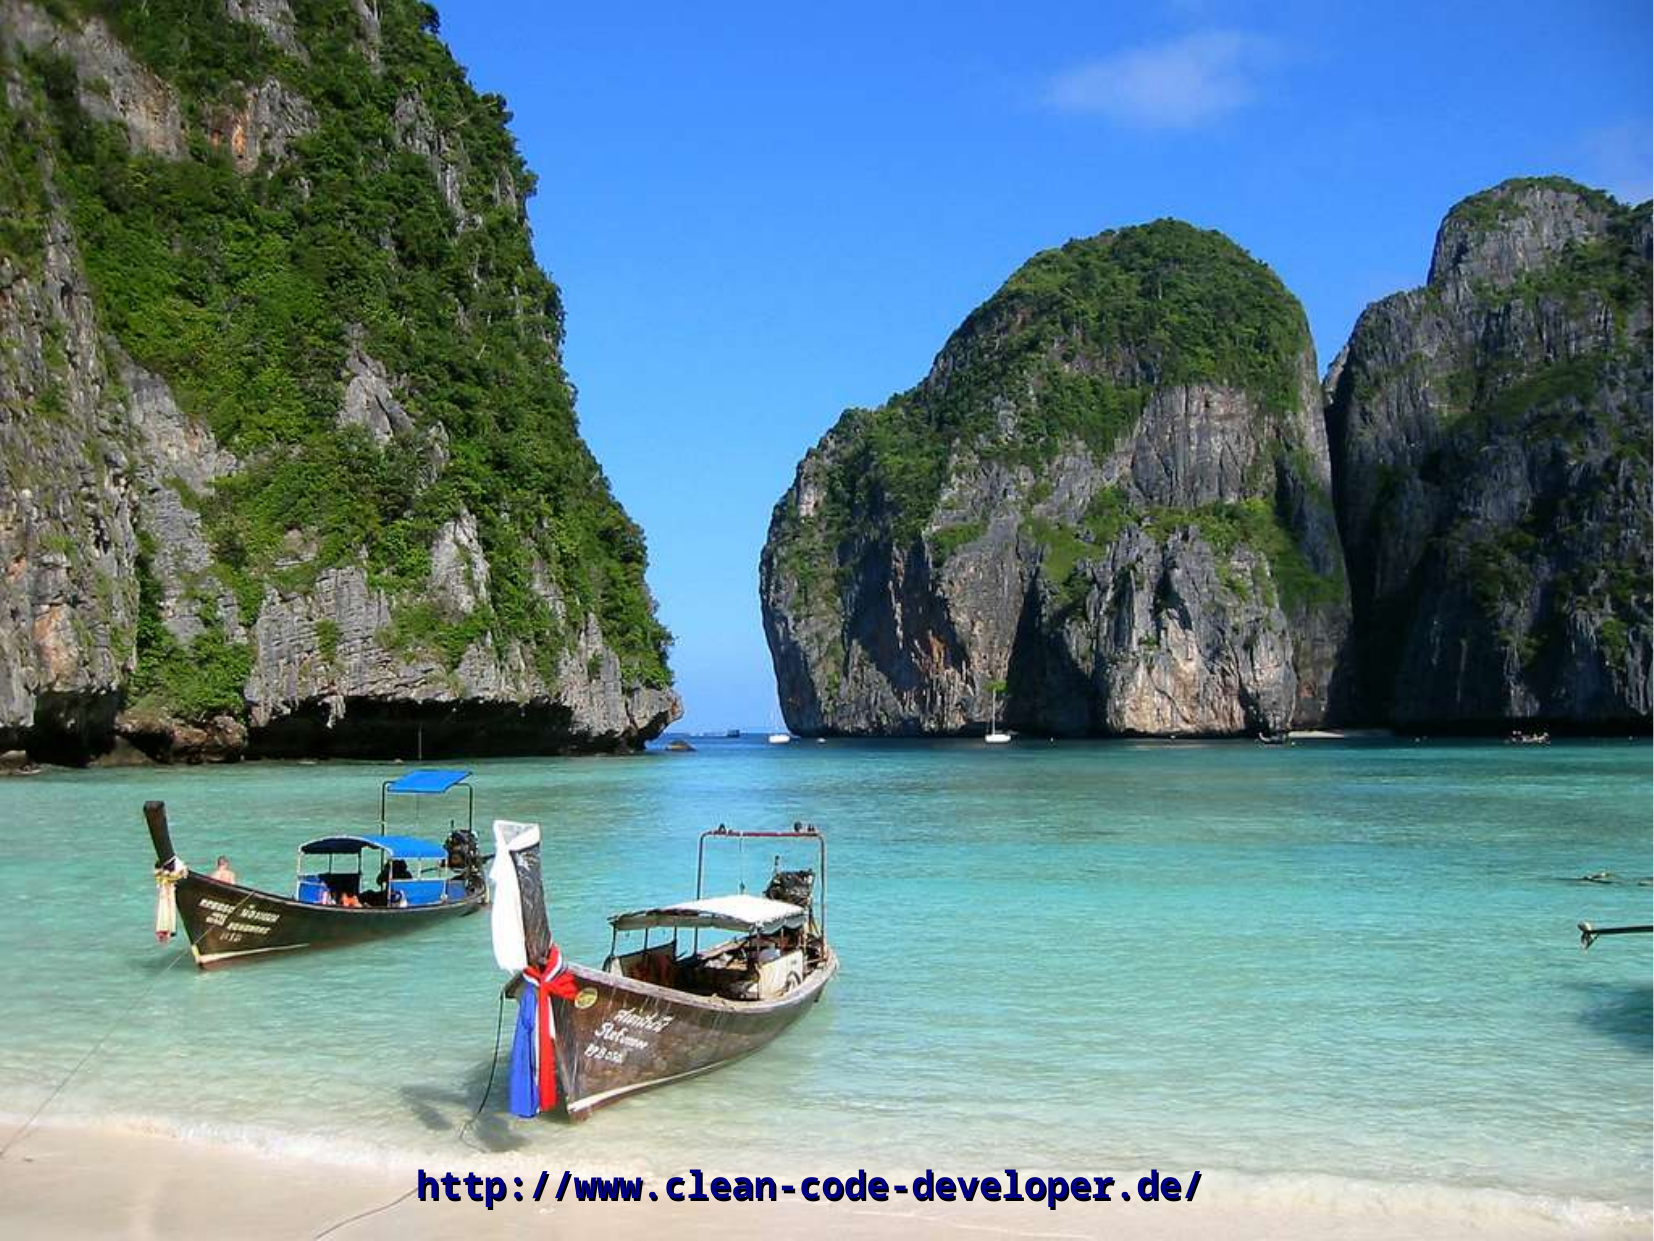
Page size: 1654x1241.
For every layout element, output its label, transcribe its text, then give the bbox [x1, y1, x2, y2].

picture [0, 0, 1654, 1241]
text_box http://www.clean-code-developer.de/ [401, 1151, 1241, 1214]
